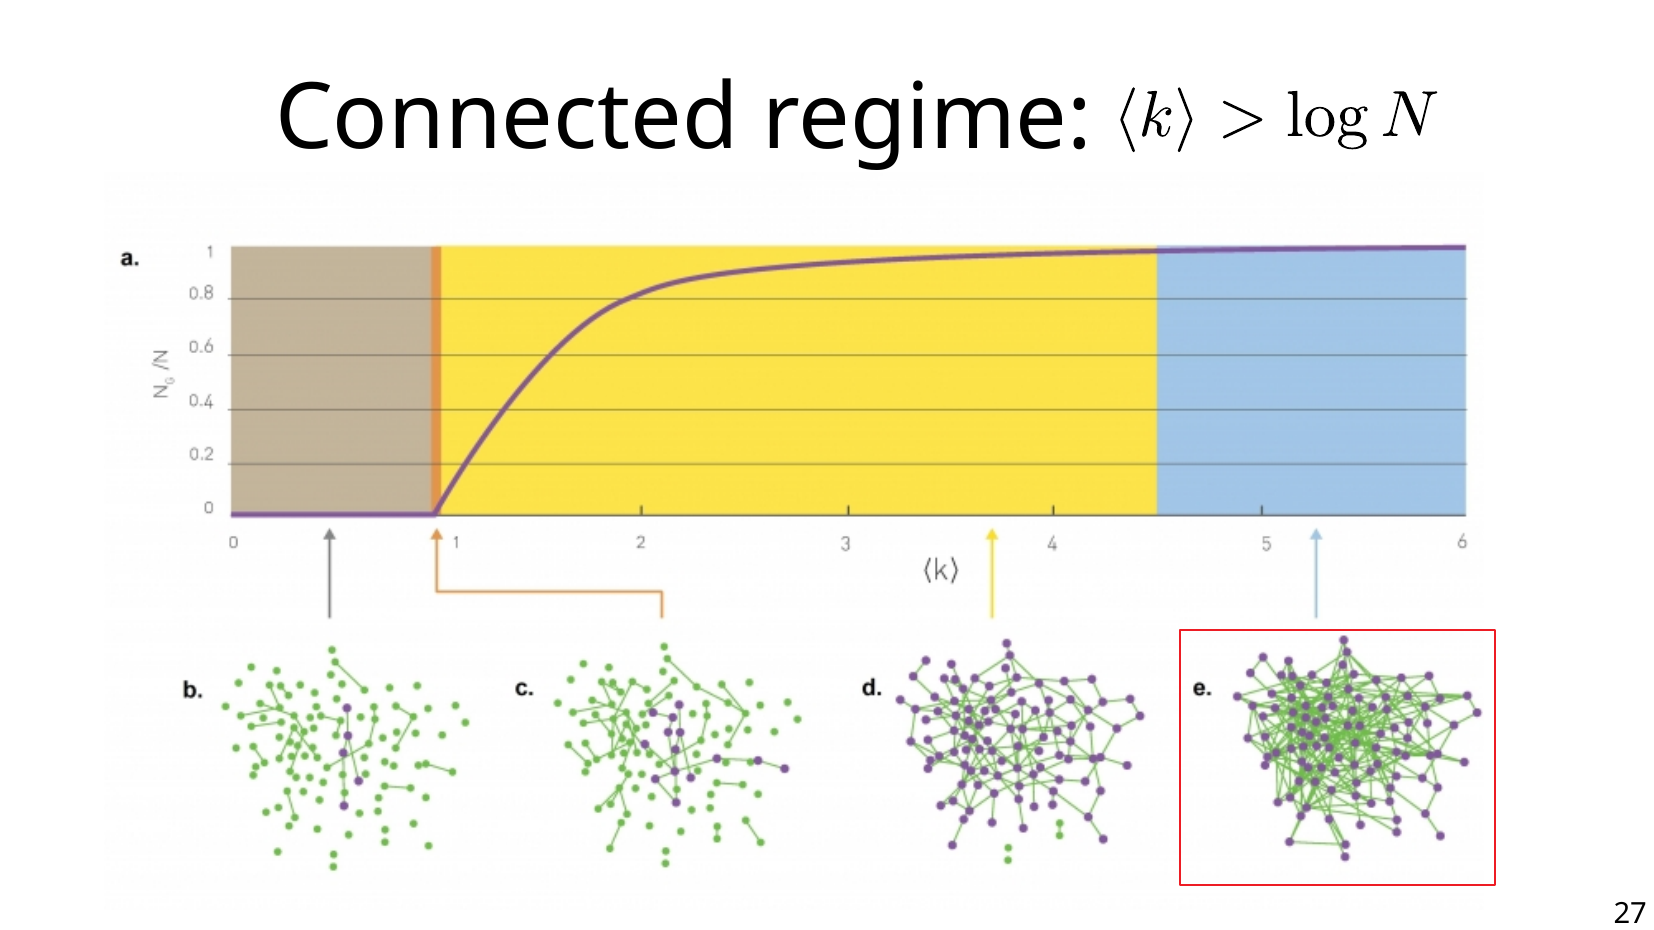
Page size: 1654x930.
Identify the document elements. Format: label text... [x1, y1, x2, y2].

picture [1181, 631, 1484, 884]
text_box [1113, 87, 1440, 153]
title Connected regime: [82, 1, 1571, 225]
picture [104, 171, 1484, 910]
